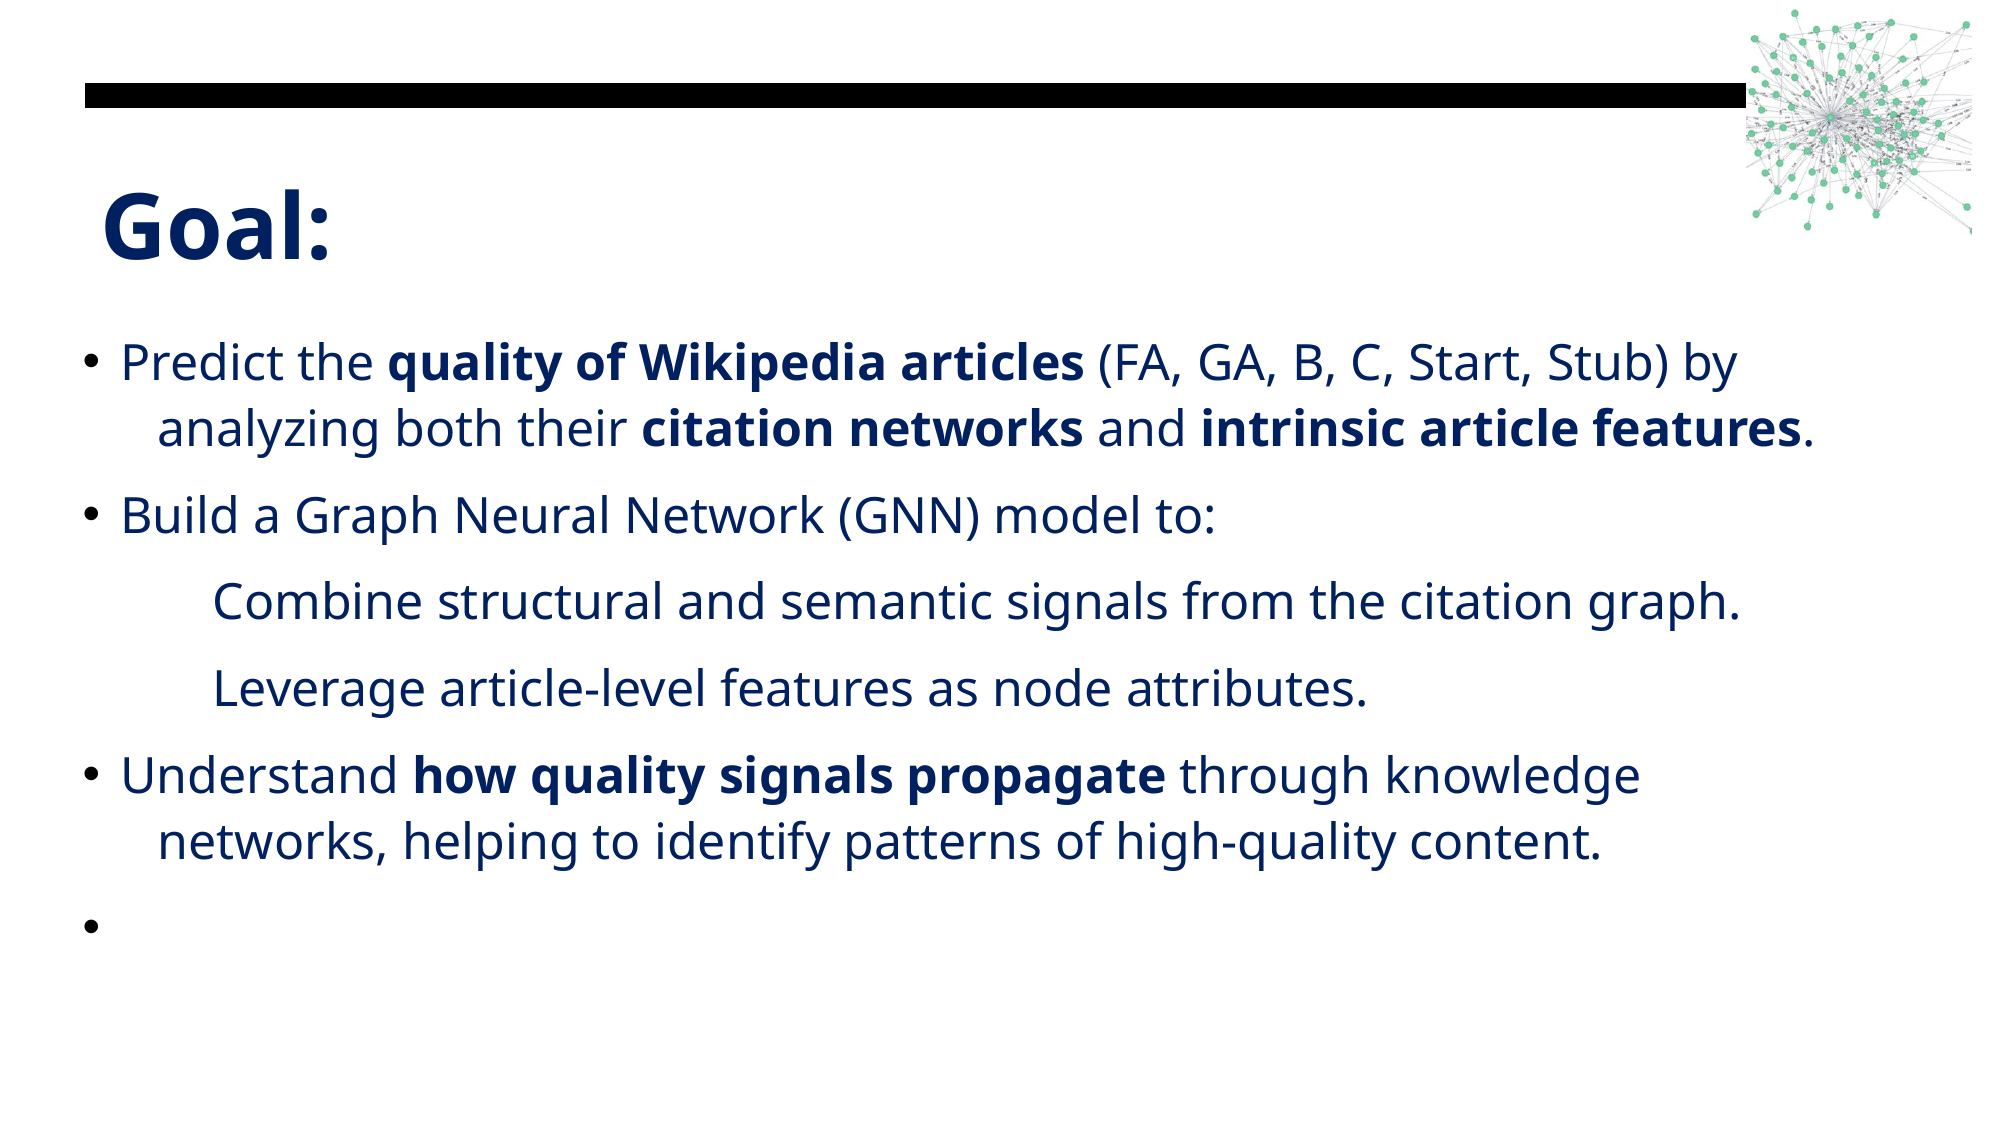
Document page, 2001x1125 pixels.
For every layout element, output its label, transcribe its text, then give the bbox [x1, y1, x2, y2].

list Predict the quality of Wikipedia articles (FA, GA, B, C, Start, Stub) by analyzing both their citation networks and intrinsic article features. Build a Graph Neural Network (GNN) model to: Combine structural and semantic signals from the citation graph. Leverage article-level features as node attributes. Understand how quality signals propagate through knowledge networks, helping to identify patterns of high-quality content. [67, 316, 1898, 935]
title Goal: [85, 160, 1545, 290]
picture [1746, 9, 1972, 235]
